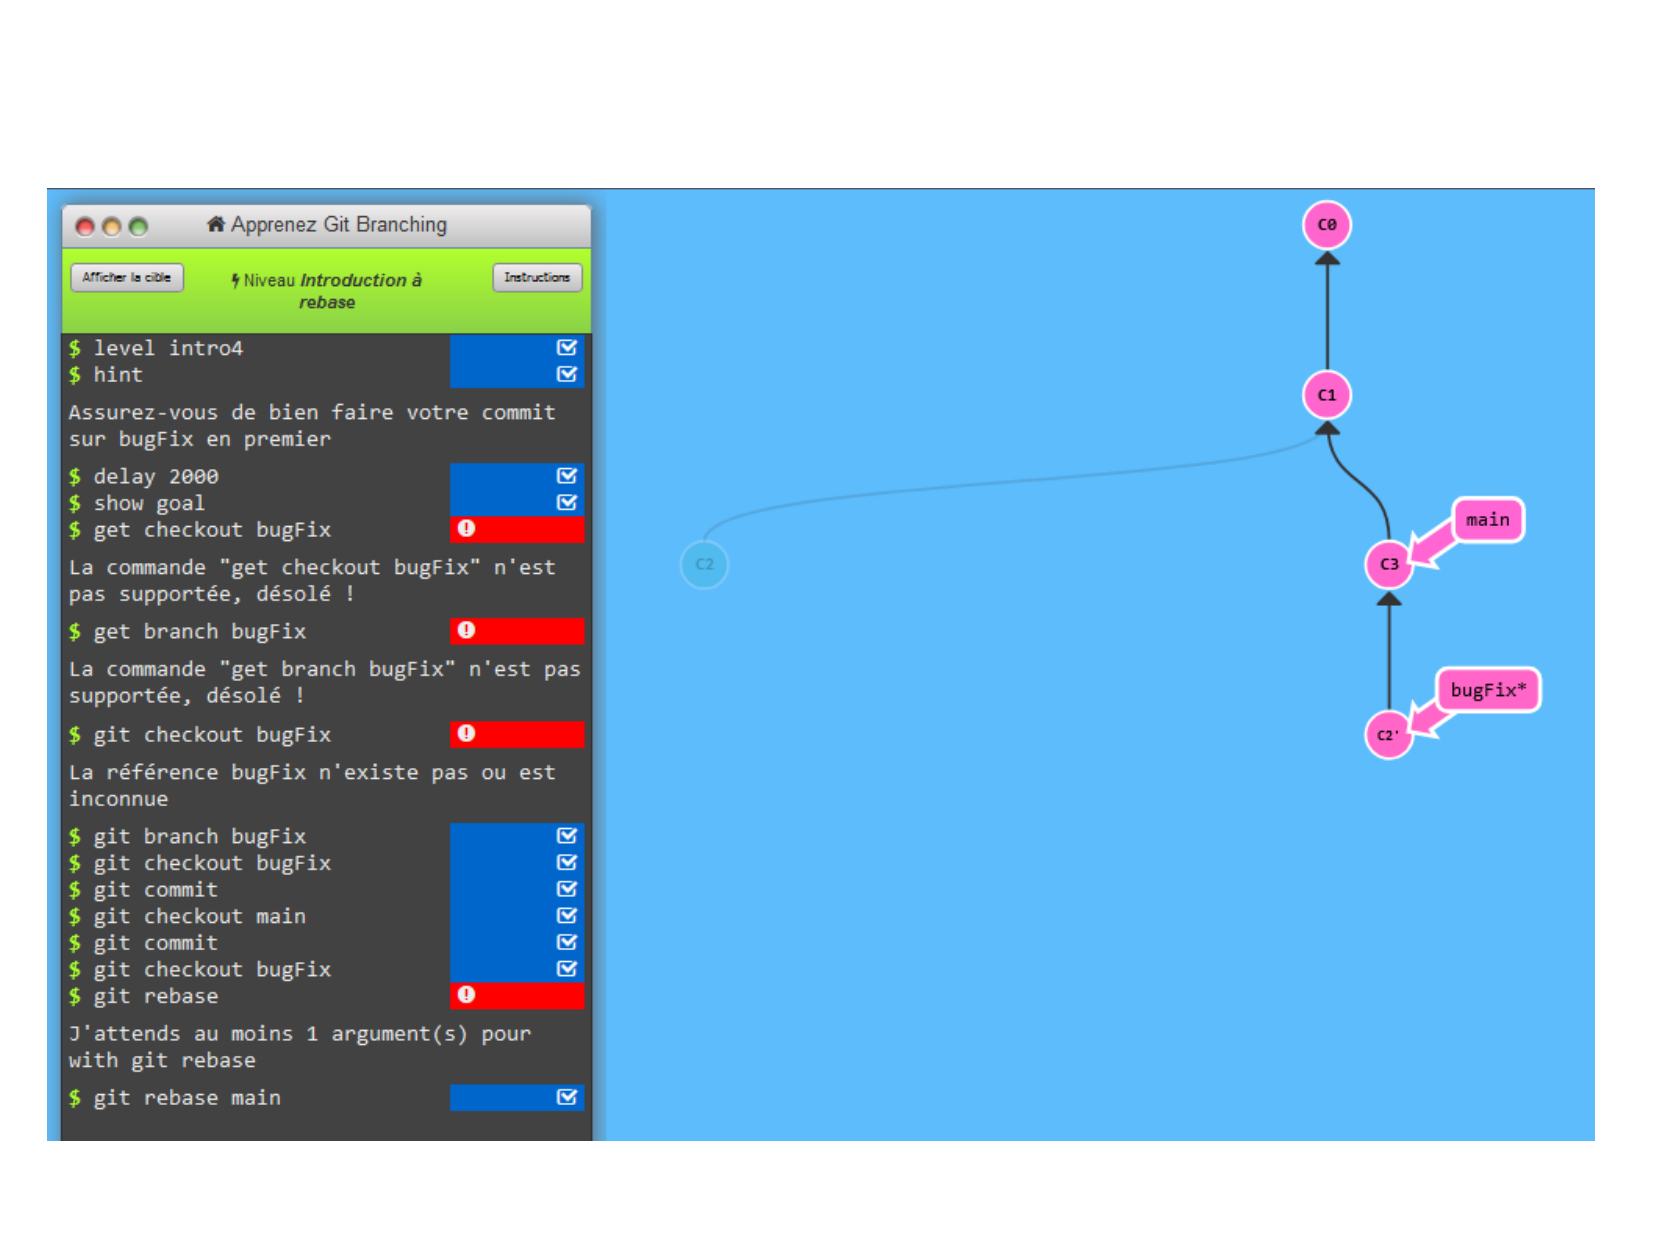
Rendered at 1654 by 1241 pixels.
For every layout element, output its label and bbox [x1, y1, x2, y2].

picture [47, 188, 1595, 1141]
